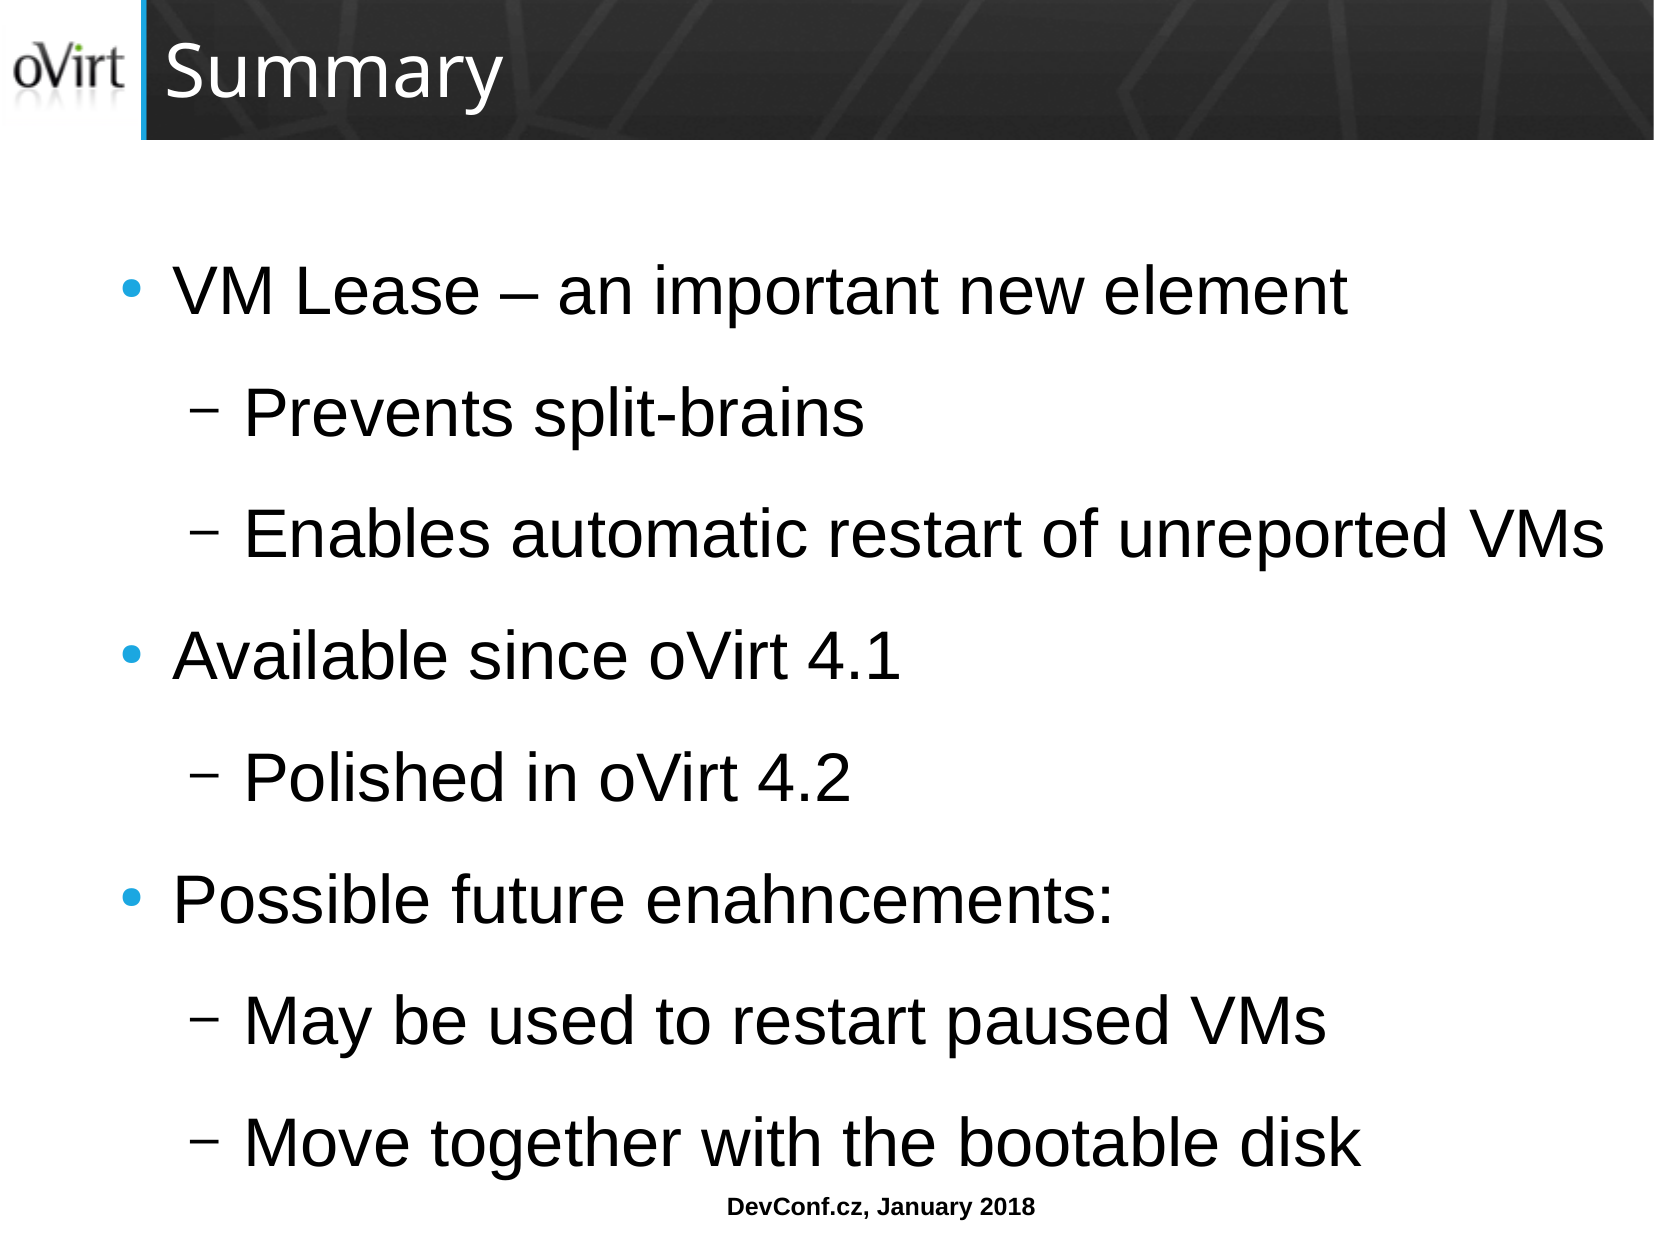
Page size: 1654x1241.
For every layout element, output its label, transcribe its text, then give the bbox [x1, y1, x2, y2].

picture [0, 0, 1654, 140]
text_box VM Lease – an important new element Prevents split-brains Enables automatic restart of unreported VMs Available since oVirt 4.1 Polished in oVirt 4.2 Possible future enahncements: May be used to restart paused VMs Move together with the bootable disk [86, 244, 1636, 1126]
title Summary [164, 11, 1653, 126]
